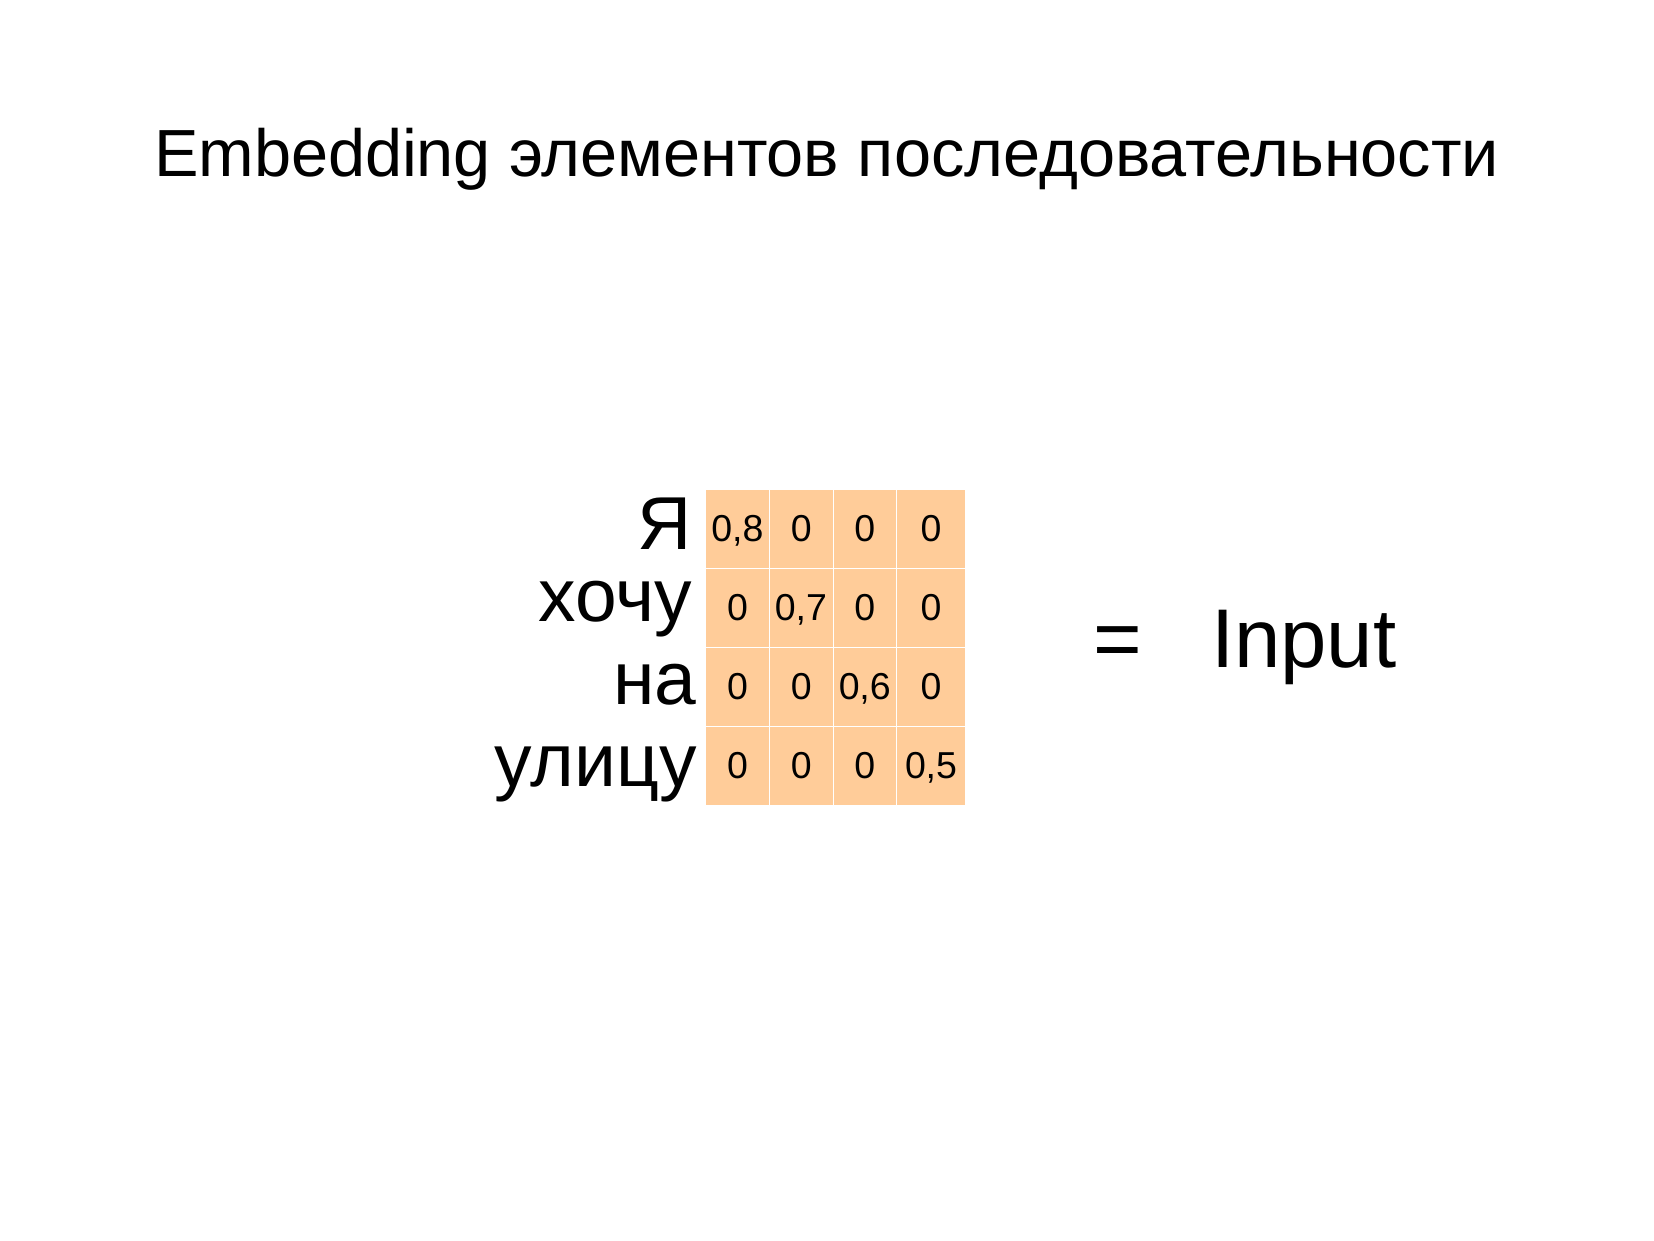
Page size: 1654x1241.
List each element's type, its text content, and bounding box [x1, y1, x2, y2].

table_cell 0,6 [834, 648, 896, 726]
text_box улицу [480, 711, 712, 811]
table_header 0 [897, 490, 965, 568]
table_cell 0,5 [897, 727, 965, 805]
table_cell 0 [834, 727, 896, 805]
table_cell 0 [770, 648, 833, 726]
table_cell 0,7 [770, 569, 833, 647]
table_cell 0 [707, 569, 769, 647]
table_cell 0 [770, 727, 833, 805]
table_cell 0 [834, 569, 896, 647]
text_box хочу [523, 546, 707, 646]
table_header 0 [770, 490, 833, 568]
table_cell 0 [897, 648, 965, 726]
text_box Я [622, 473, 707, 546]
table_cell 0 [712, 648, 769, 726]
text_box = Input [1078, 585, 1456, 786]
table_header 0,8 [707, 490, 769, 568]
table_header 0 [834, 490, 896, 568]
table_cell 0 [712, 727, 769, 805]
text_box на [598, 629, 712, 711]
table_cell 0 [897, 569, 965, 647]
title Embedding элементов последовательности [82, 16, 1571, 290]
